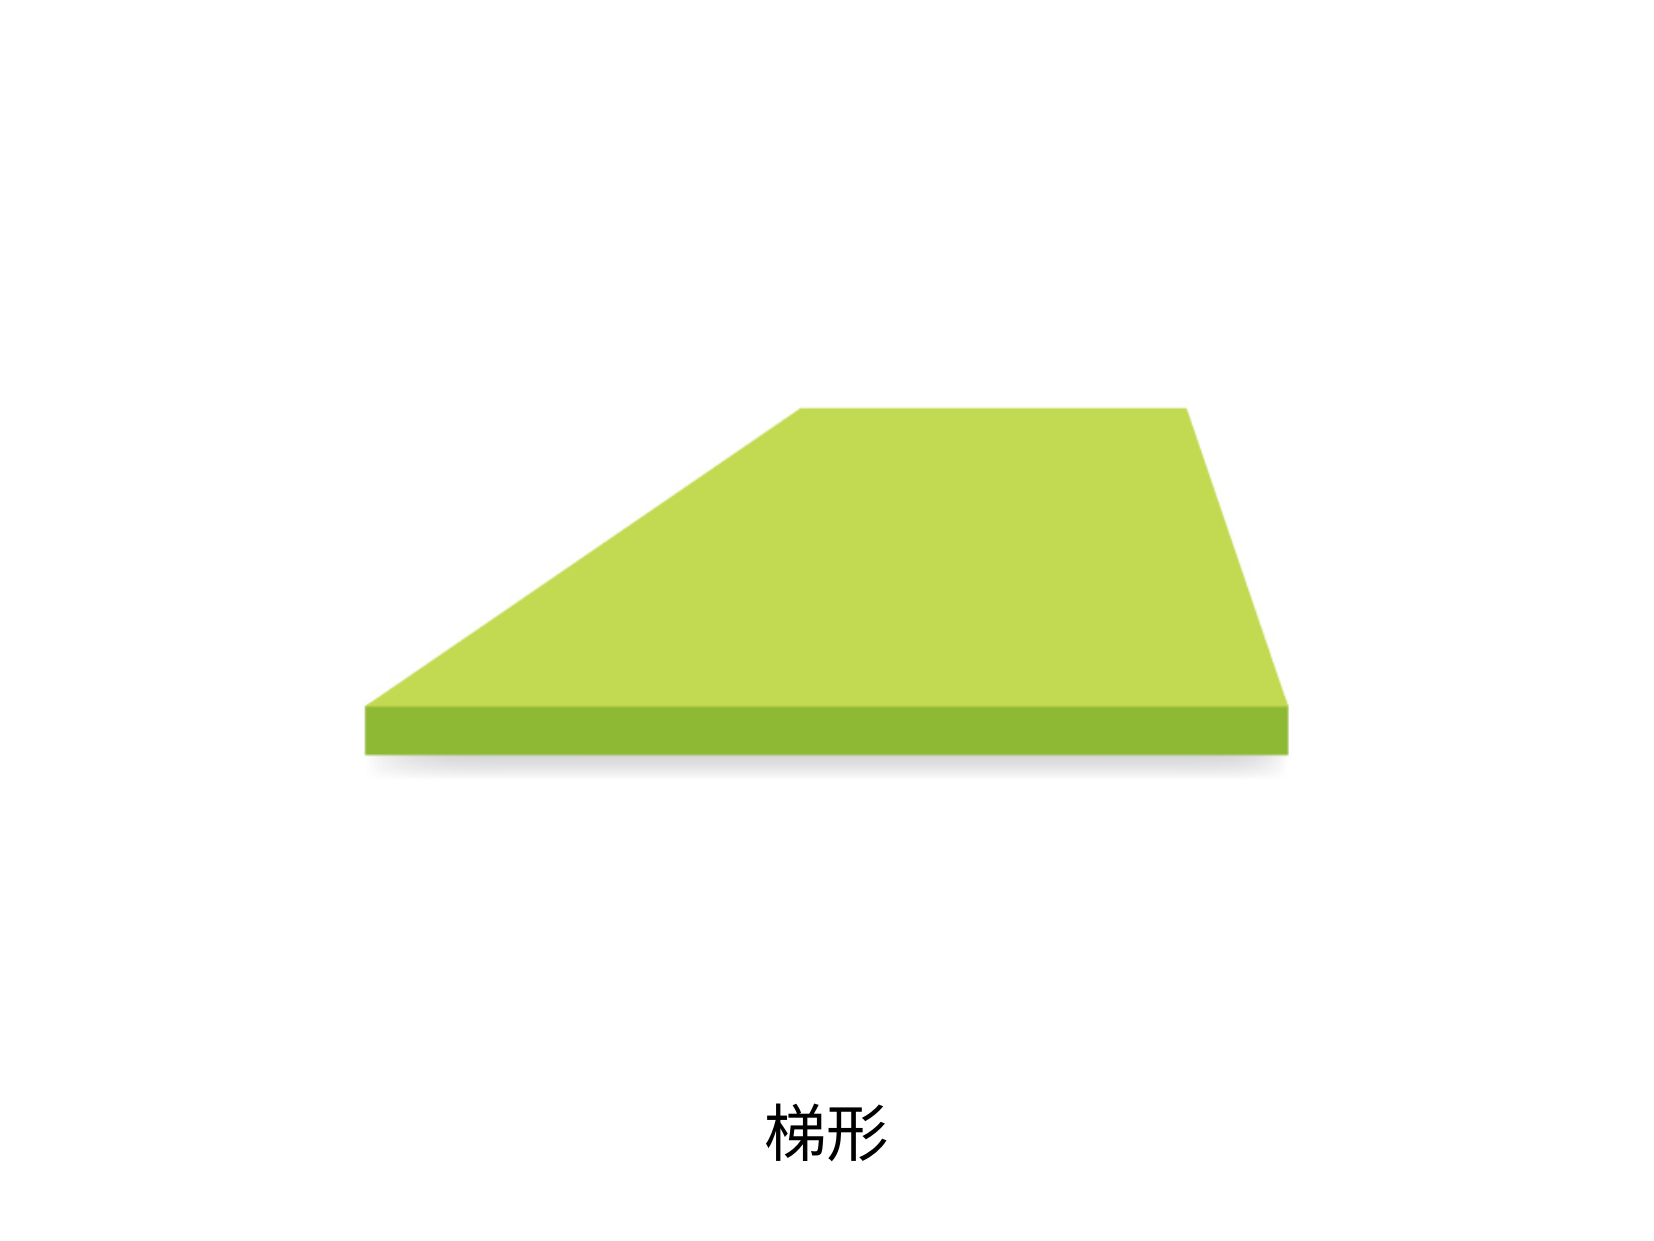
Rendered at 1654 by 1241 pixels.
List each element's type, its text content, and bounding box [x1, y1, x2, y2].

picture [0, 0, 1654, 1241]
title 梯形 [82, 1025, 1571, 1233]
